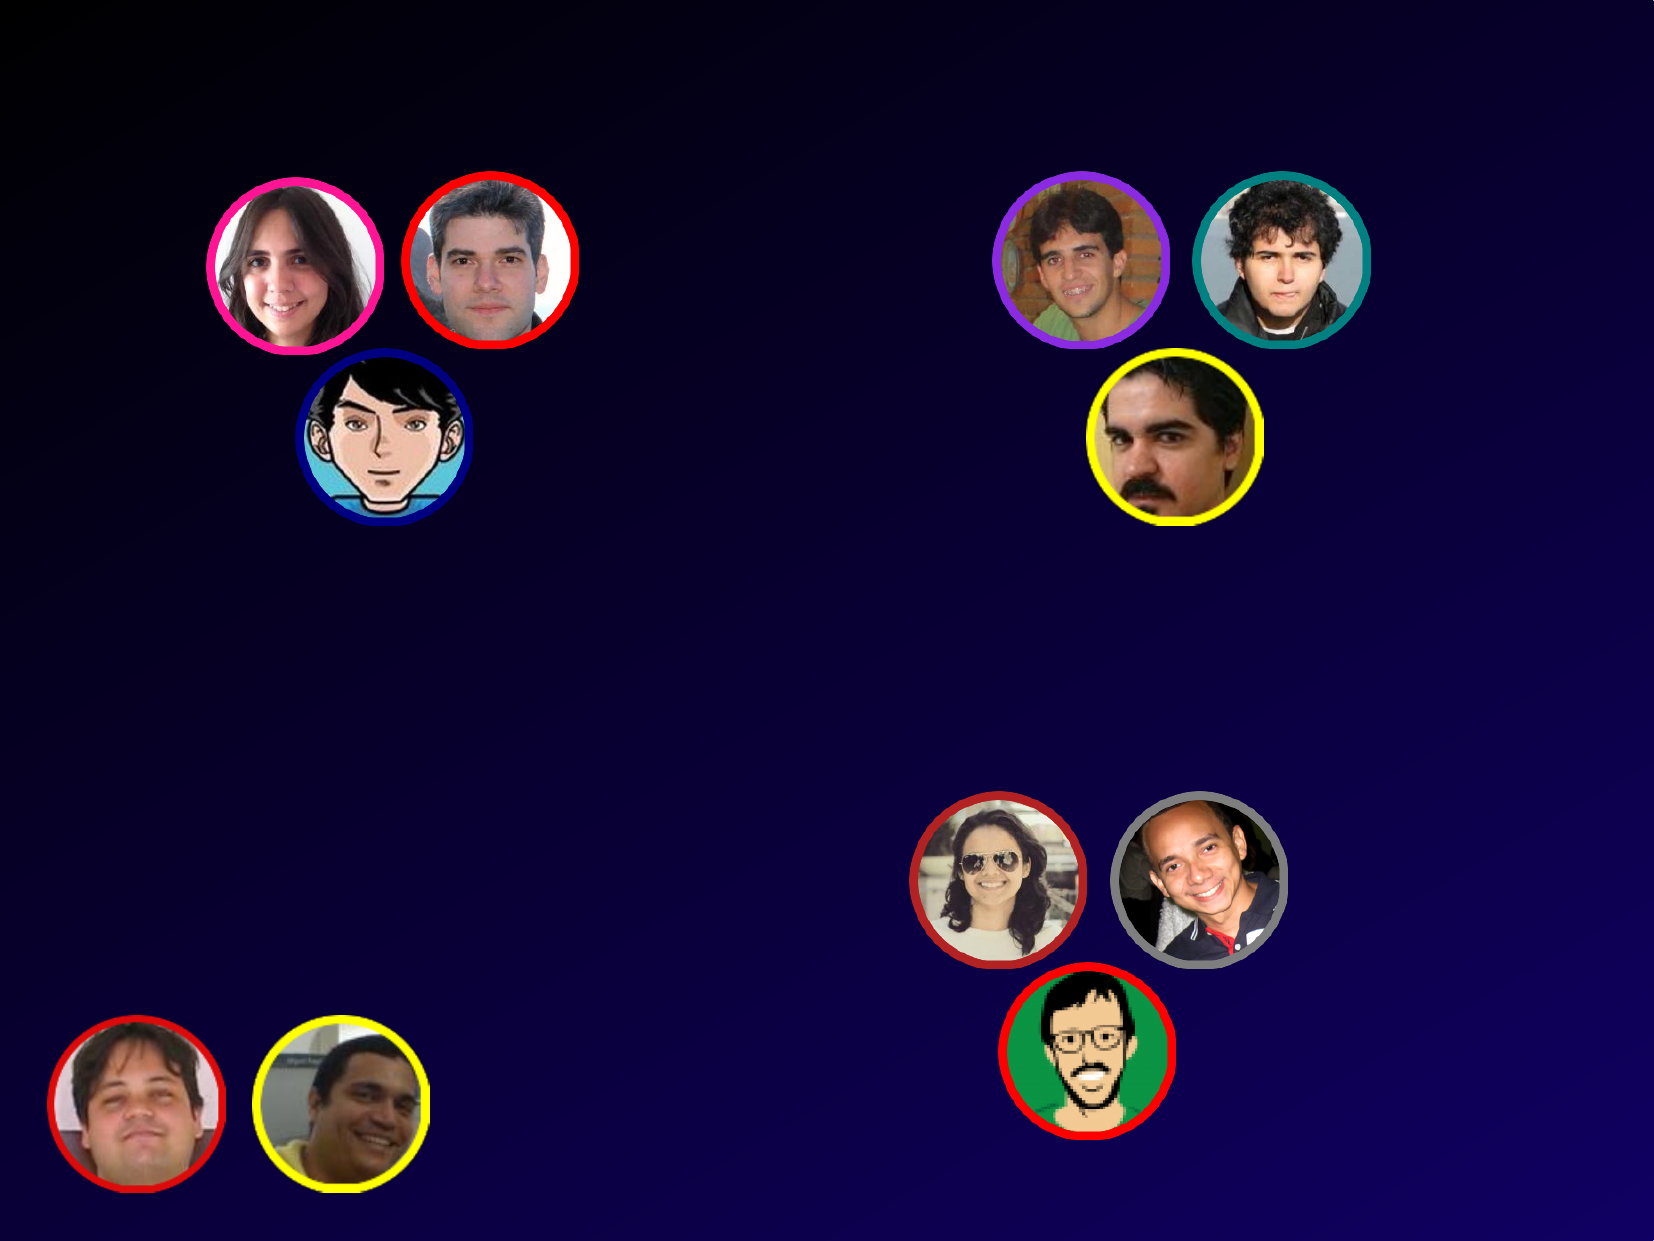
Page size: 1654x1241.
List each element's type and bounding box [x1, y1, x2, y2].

picture [992, 171, 1371, 526]
picture [206, 171, 579, 526]
picture [47, 1015, 226, 1193]
picture [909, 791, 1288, 1140]
picture [252, 1015, 430, 1193]
